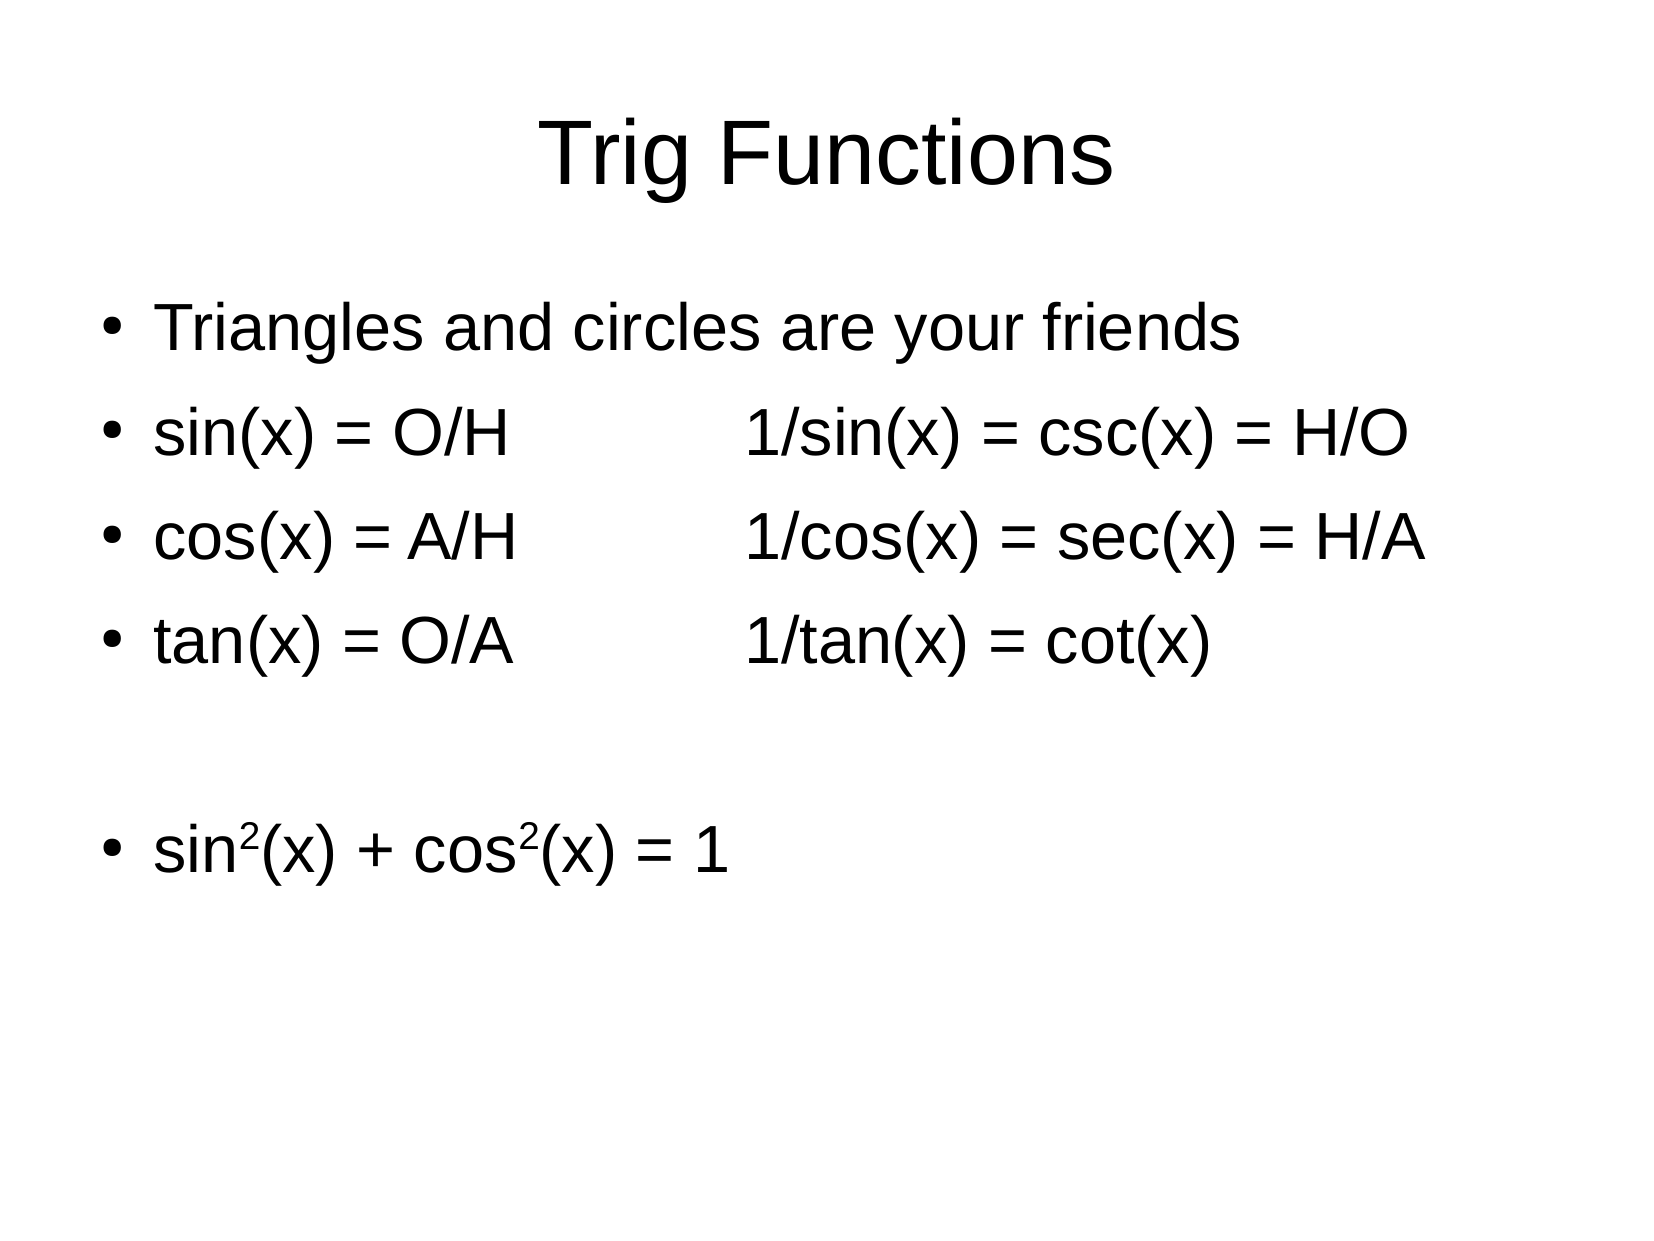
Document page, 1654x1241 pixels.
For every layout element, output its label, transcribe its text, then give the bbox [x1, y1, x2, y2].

title Trig Functions [82, 49, 1571, 257]
list Triangles and circles are your friends sin(x) = O/H 1/sin(x) = csc(x) = H/O cos(x) = A/H 1/cos(x) = sec(x) = H/A tan(x) = O/A 1/tan(x) = cot(x) sin2(x) + cos2(x) = 1 [82, 290, 1571, 1109]
